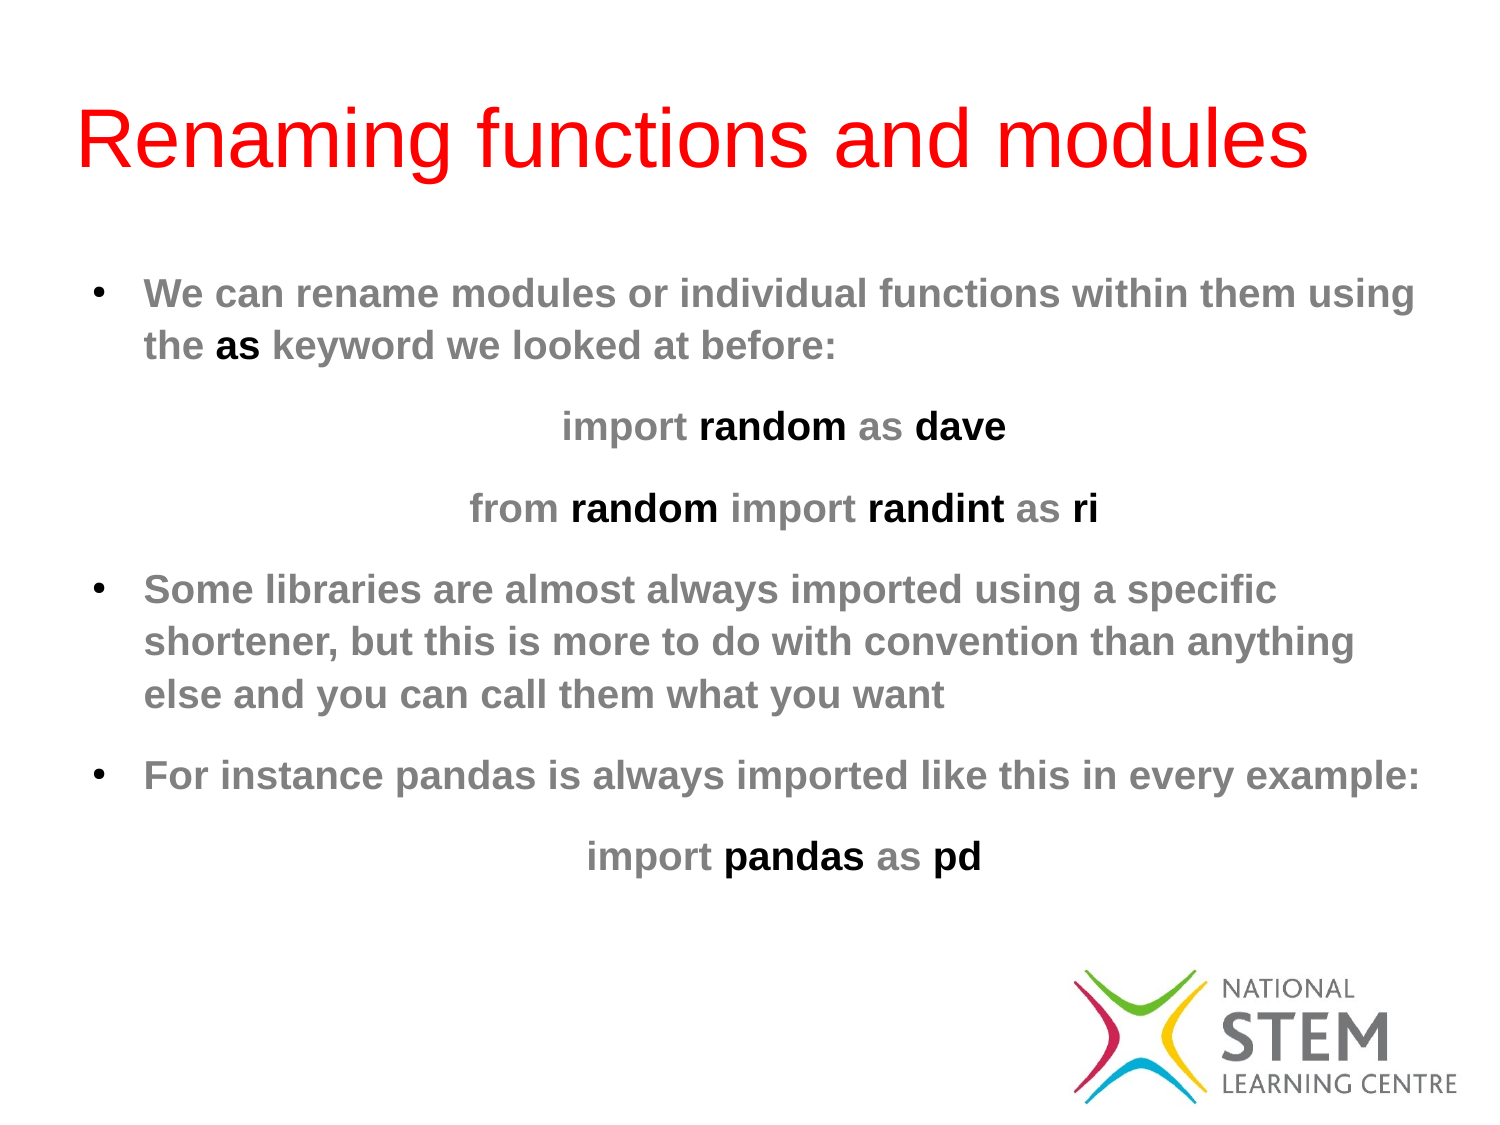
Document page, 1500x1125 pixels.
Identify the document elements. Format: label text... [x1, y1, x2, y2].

title Renaming functions and modules [75, 44, 1425, 233]
picture [1057, 953, 1472, 1120]
list We can rename modules or individual functions within them using the as keyword we looked at before: import random as dave from random import randint as ri Some libraries are almost always imported using a specific shortener, but this is more to do with convention than anything else and you can call them what you want For instance pandas is always imported like this in every example: import pandas as pd [75, 263, 1425, 916]
